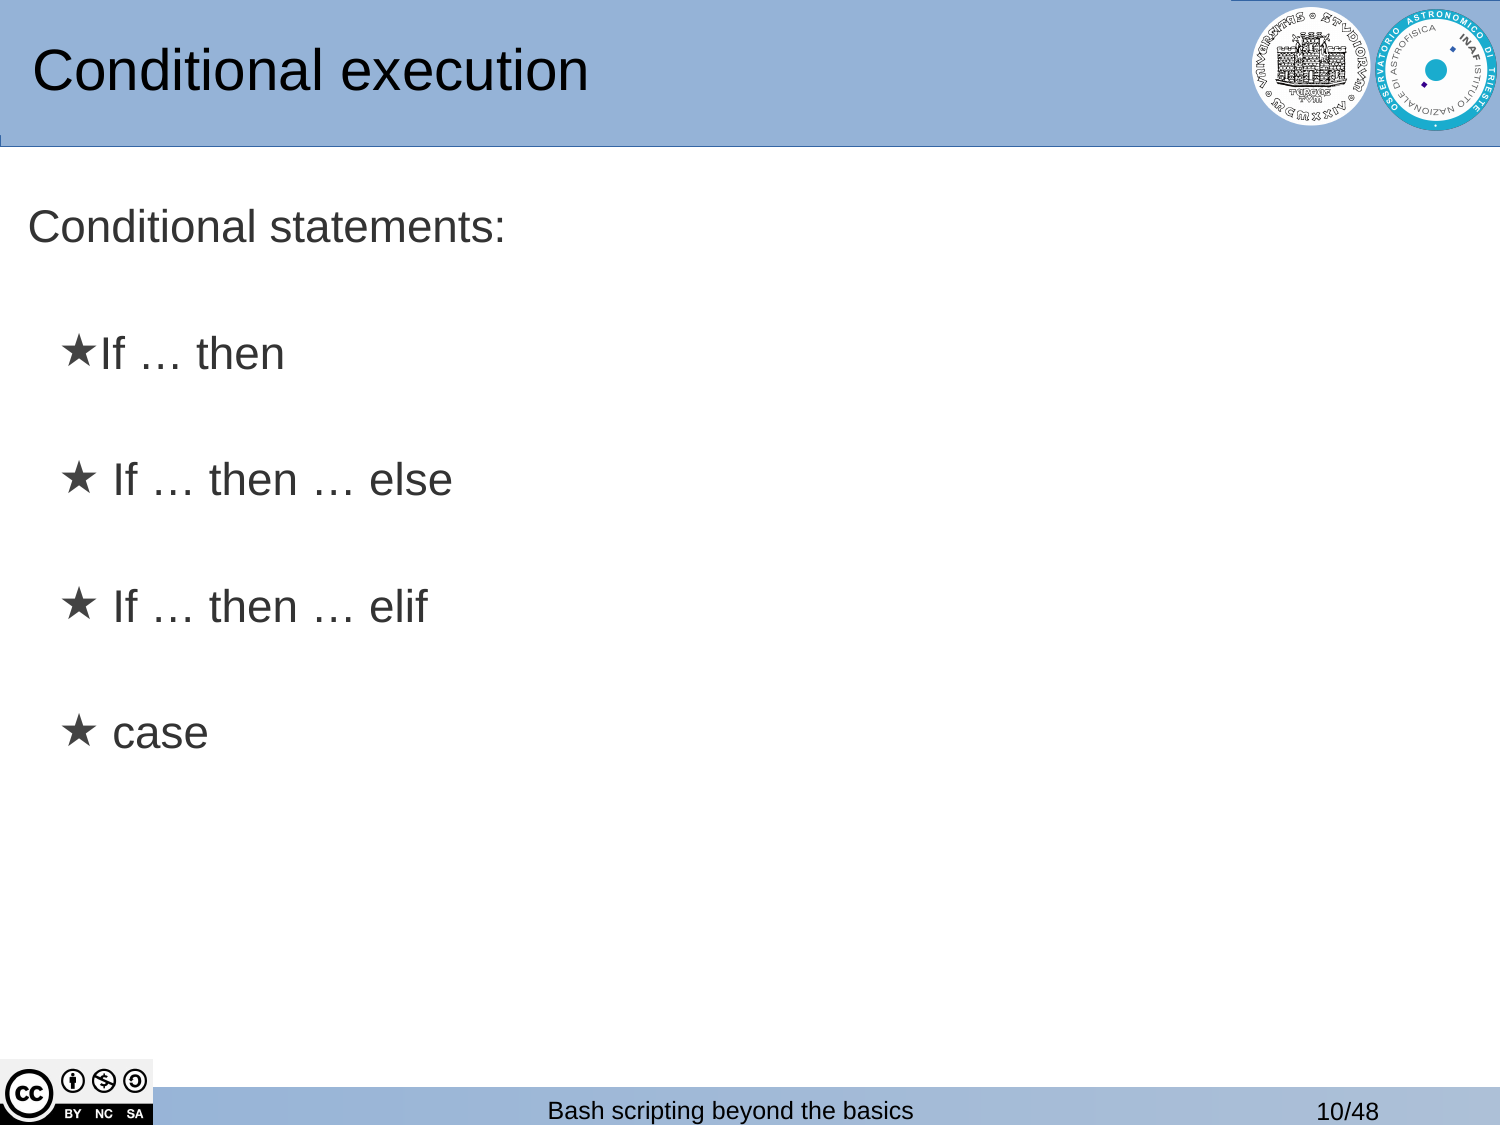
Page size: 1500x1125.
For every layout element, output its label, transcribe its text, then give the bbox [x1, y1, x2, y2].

picture [1252, 0, 1500, 156]
list Conditional statements: If … then If … then … else If … then … elif case [0, 181, 1465, 1125]
text_box Conditional execution [0, 0, 1232, 136]
